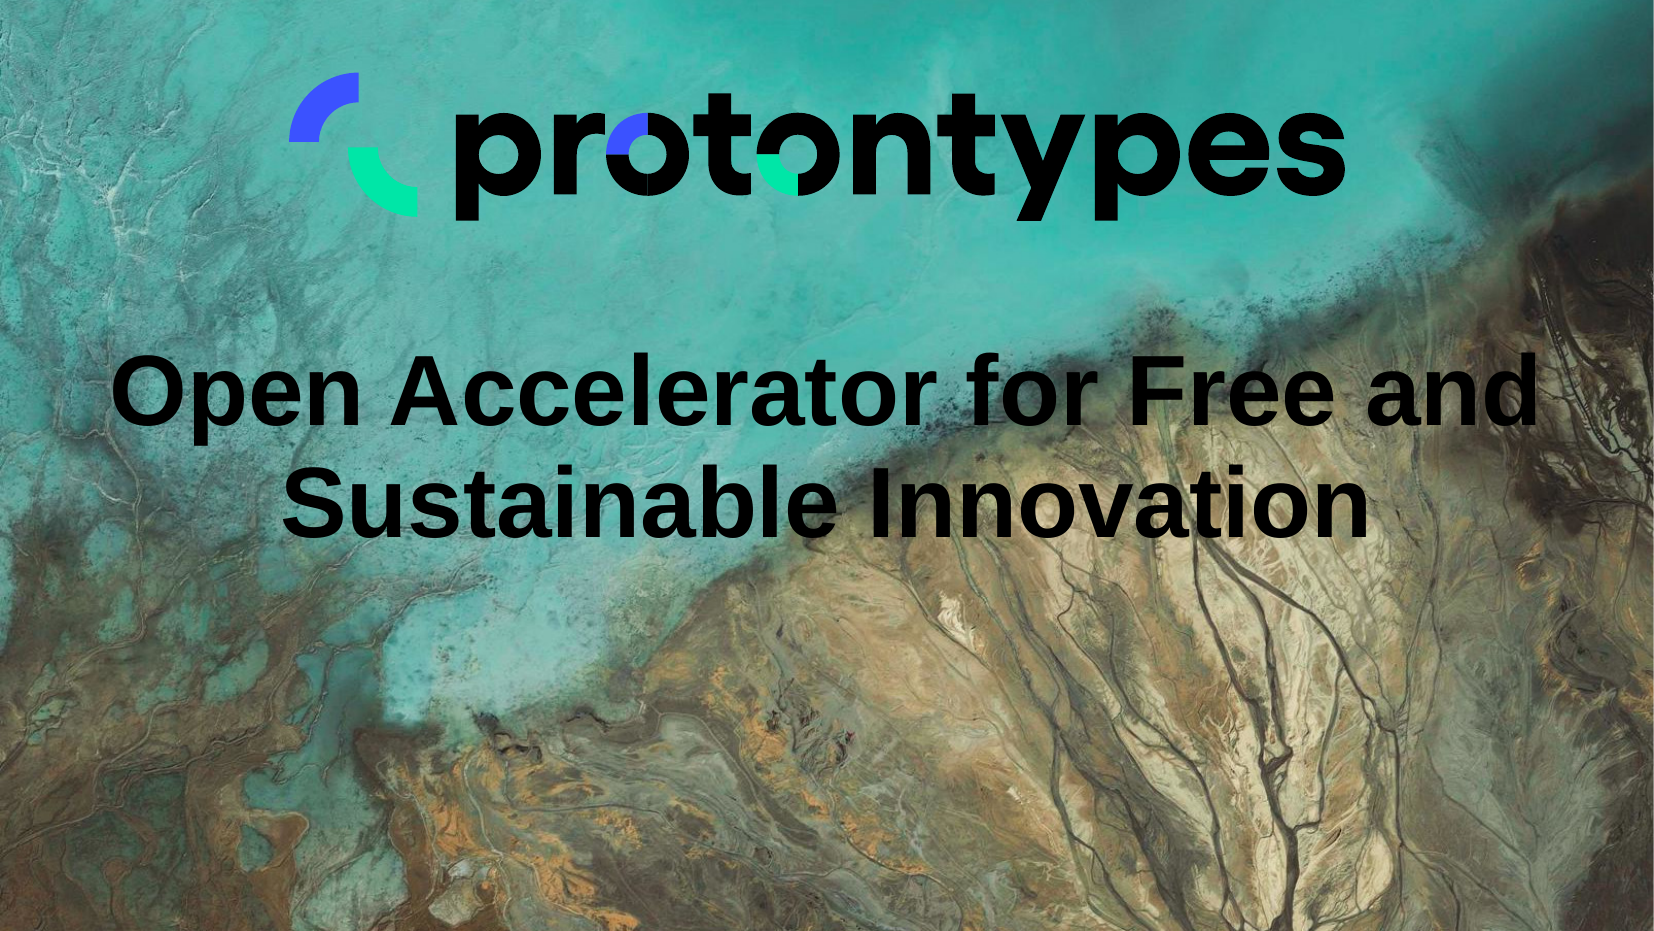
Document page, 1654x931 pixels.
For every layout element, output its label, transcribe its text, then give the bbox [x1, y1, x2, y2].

picture [0, 0, 1654, 931]
title Open Accelerator for Free and Sustainable Innovation [88, 332, 1565, 562]
